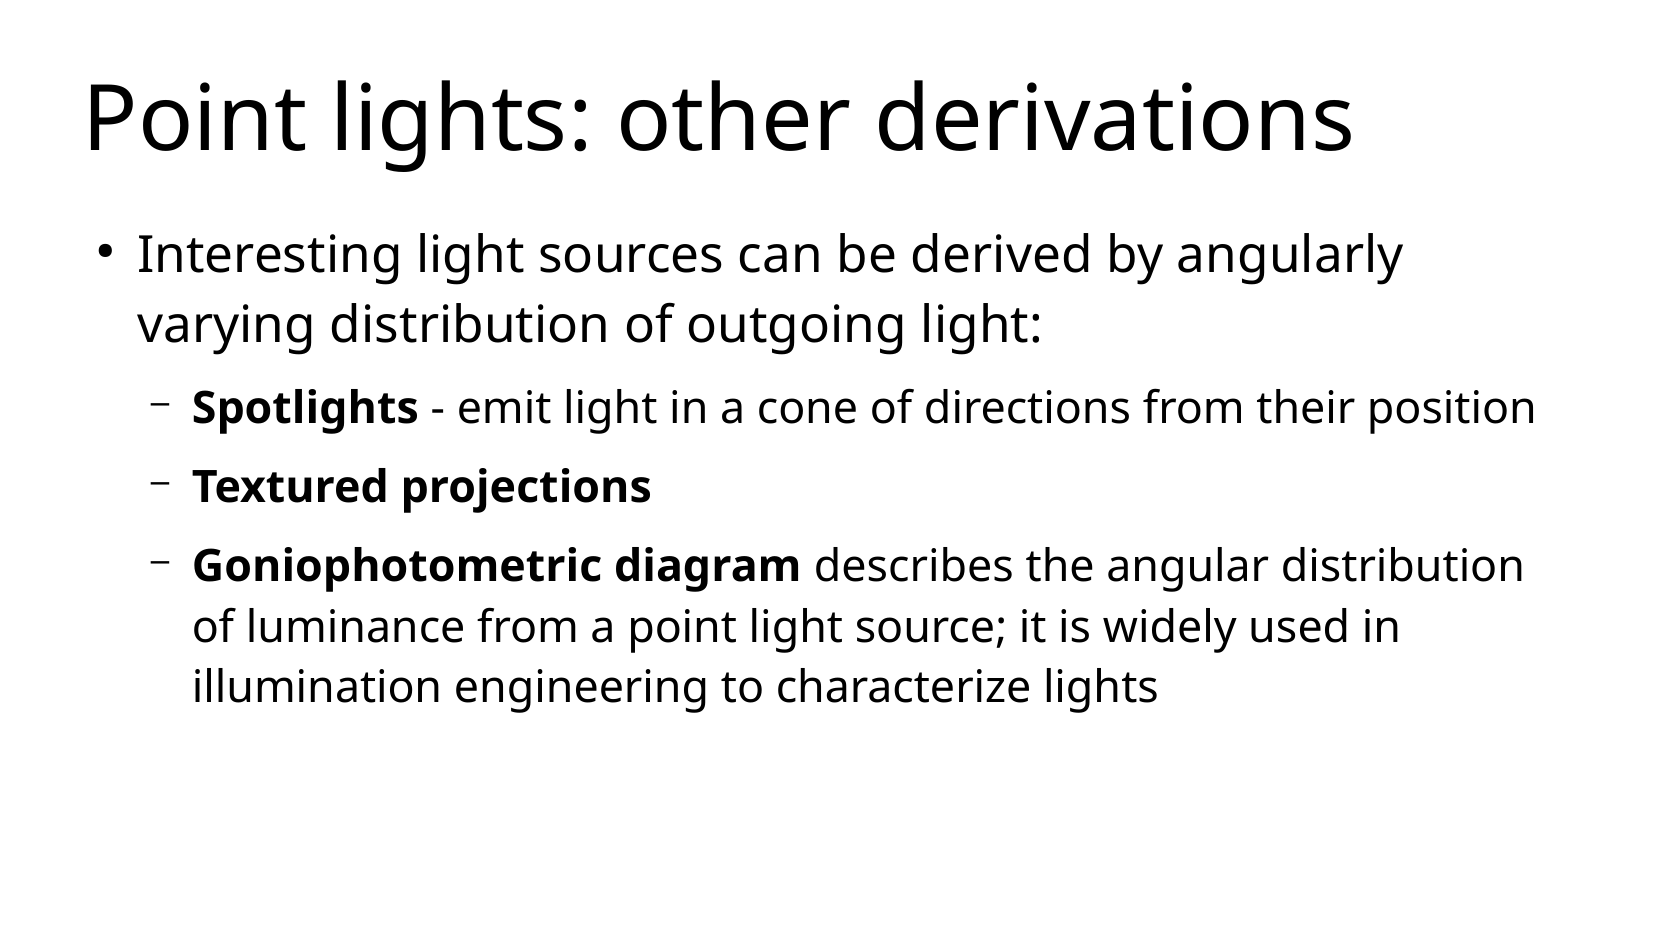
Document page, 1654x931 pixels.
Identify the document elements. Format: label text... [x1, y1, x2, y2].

title Point lights: other derivations [82, 37, 1571, 193]
list Interesting light sources can be derived by angularly varying distribution of outgoing light: Spotlights - emit light in a cone of directions from their position Textured projections Goniophotometric diagram describes the angular distribution of luminance from a point light source; it is widely used in illumination engineering to characterize lights [82, 217, 1571, 758]
